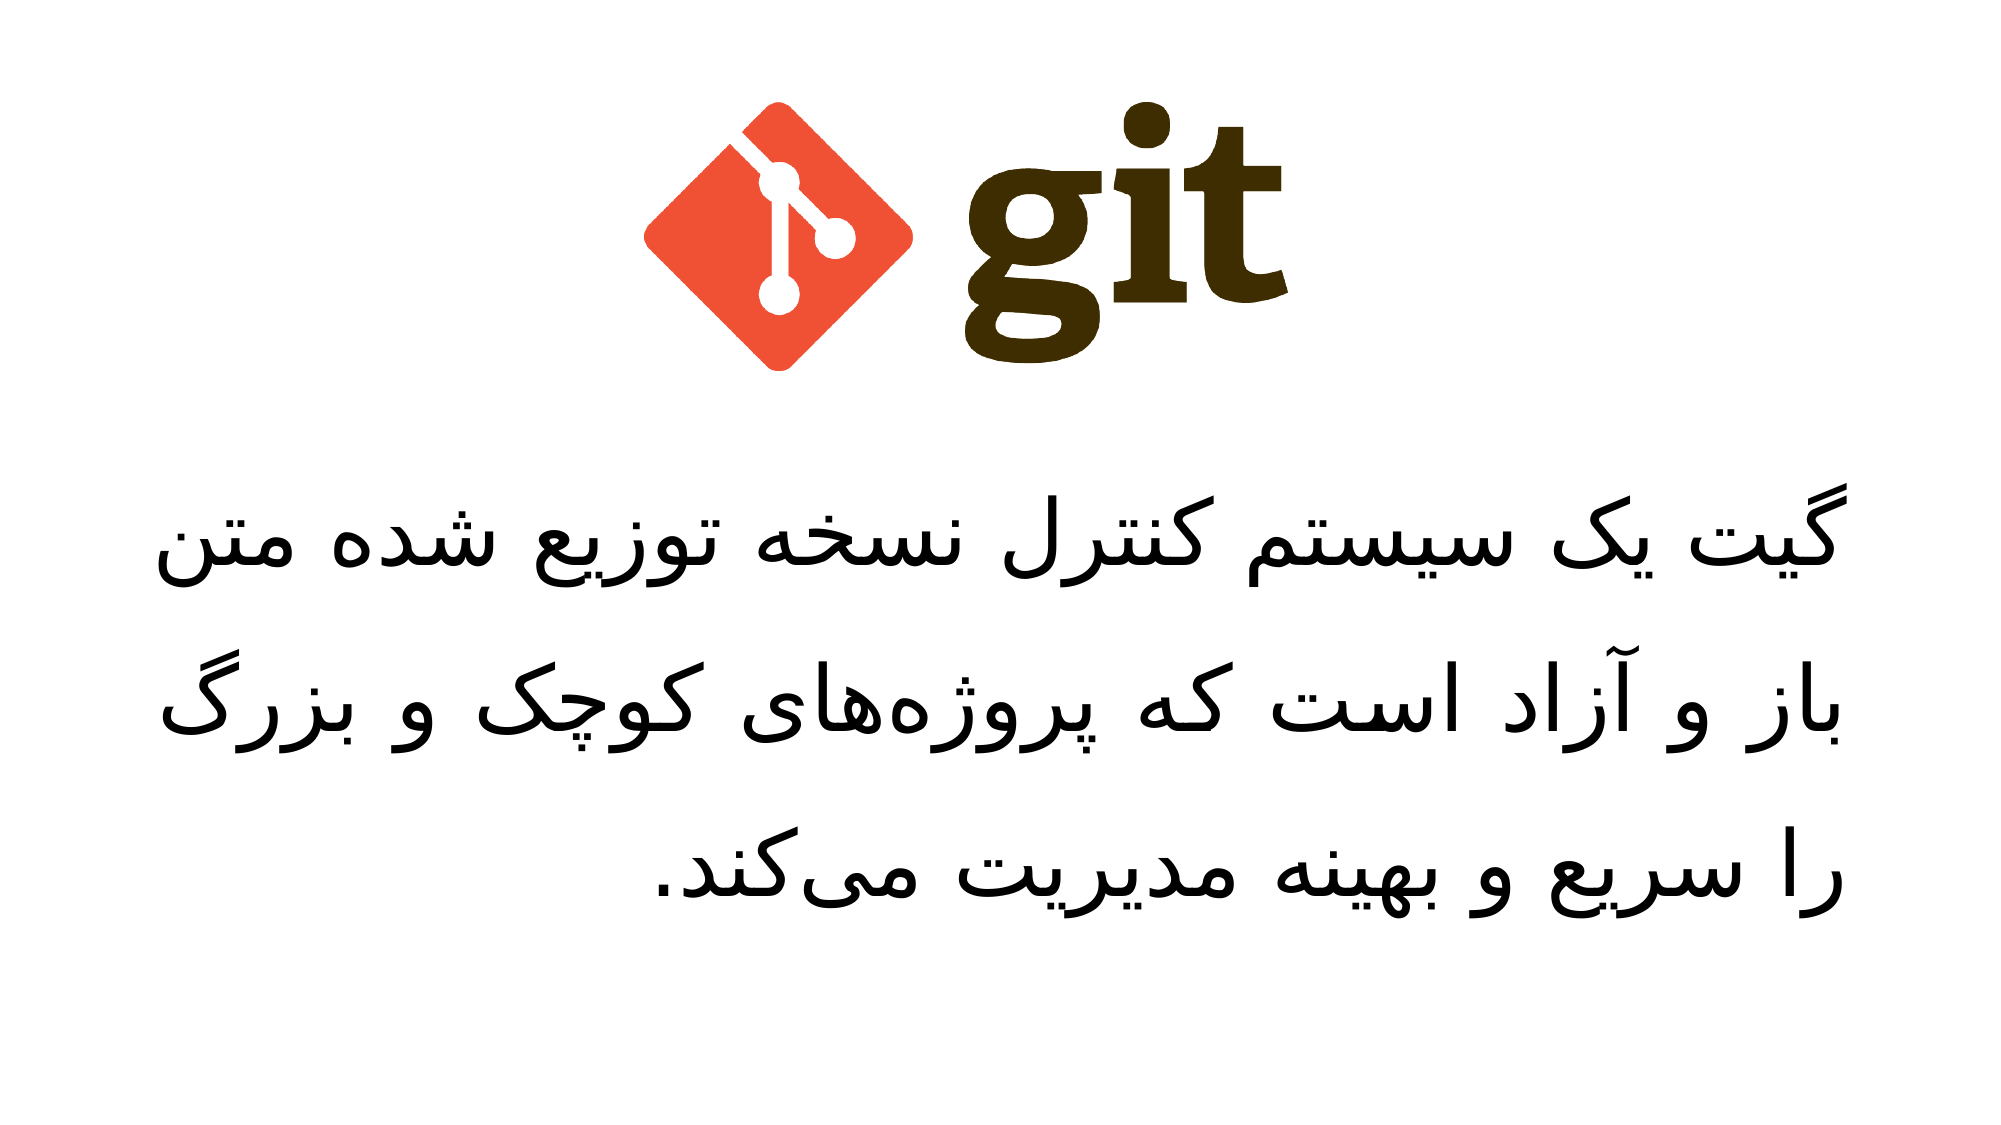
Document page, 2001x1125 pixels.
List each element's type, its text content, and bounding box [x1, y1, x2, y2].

picture [644, 102, 1288, 371]
title گیت یک سیستم کنترل نسخه توزیع شده متن باز و آزاد است که پروژه‌های کوچک و بزرگ را سریع و بهینه مدیریت می‌کند. [137, 208, 1863, 1125]
